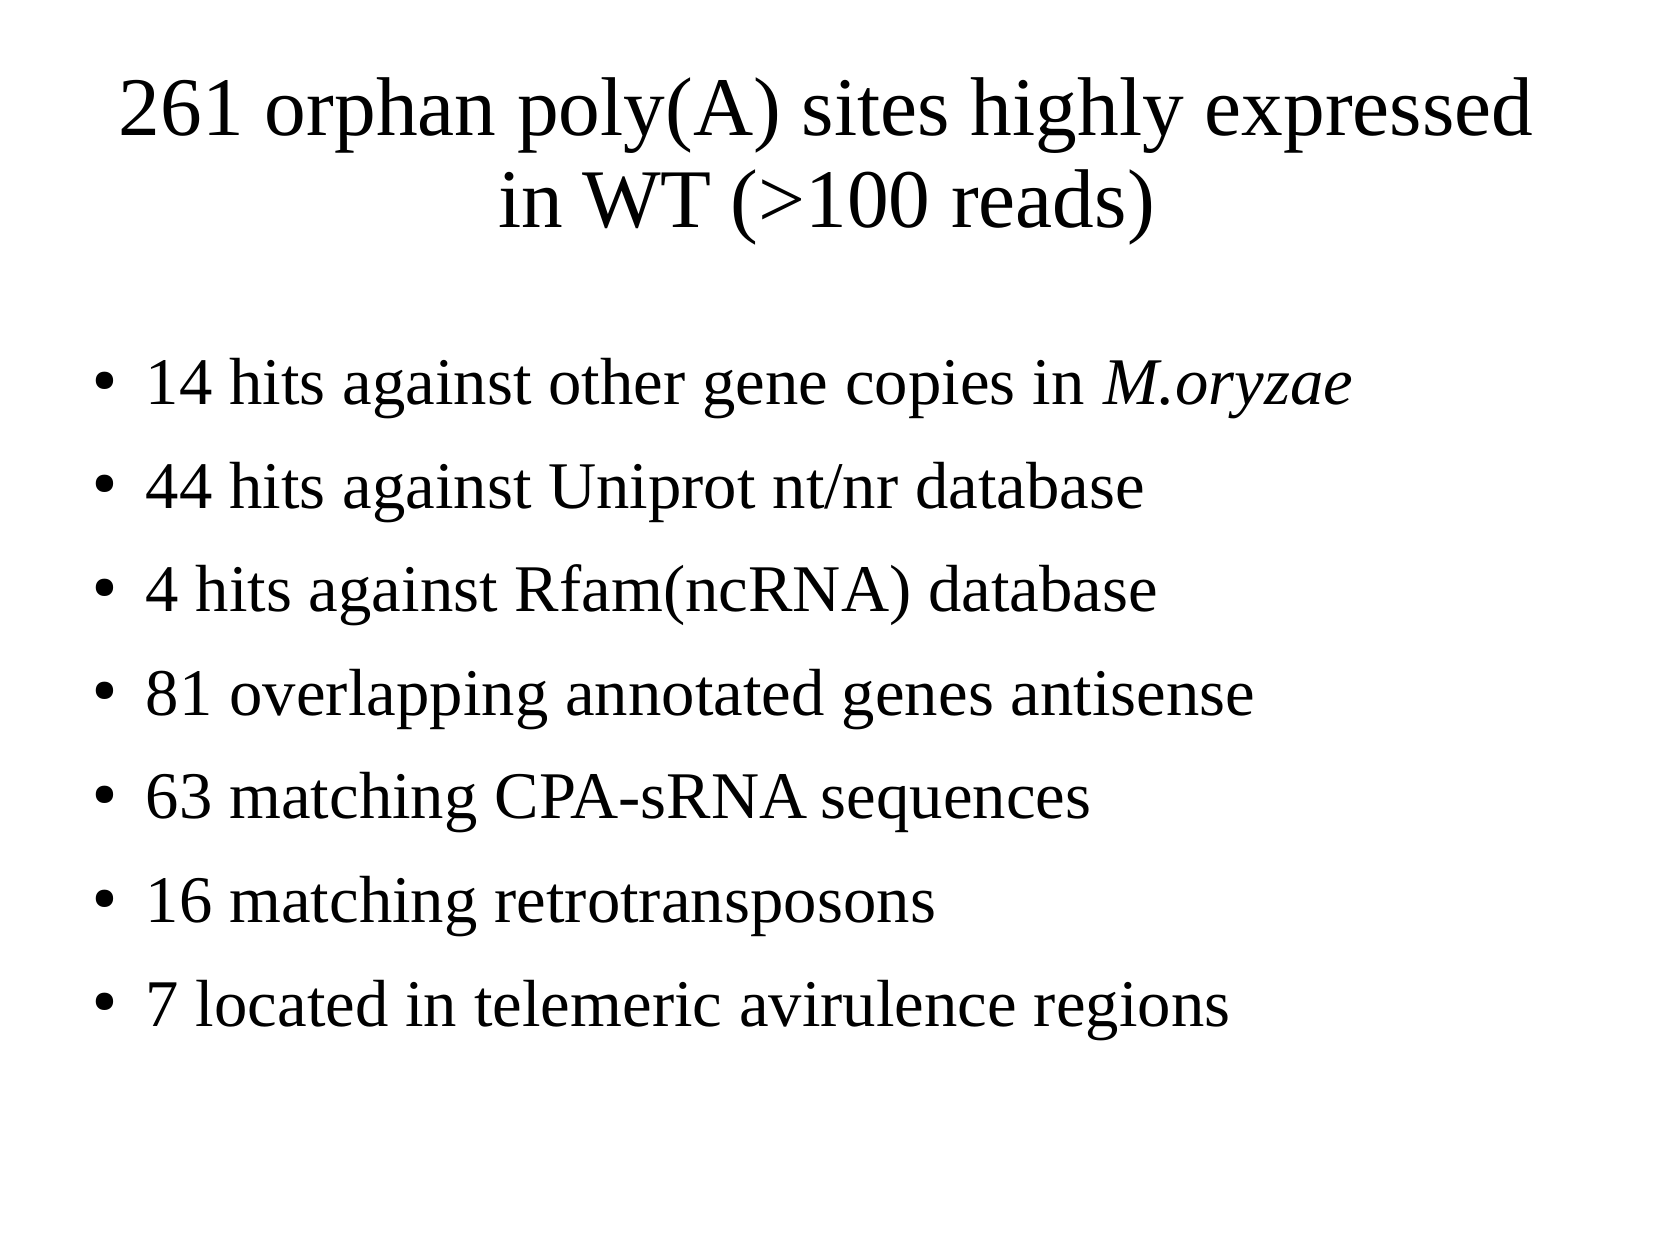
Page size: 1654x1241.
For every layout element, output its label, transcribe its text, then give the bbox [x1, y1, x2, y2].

list 14 hits against other gene copies in M.oryzae 44 hits against Uniprot nt/nr database 4 hits against Rfam(ncRNA) database 81 overlapping annotated genes antisense 63 matching CPA-sRNA sequences 16 matching retrotransposons 7 located in telemeric avirulence regions [75, 345, 1564, 1216]
title 261 orphan poly(A) sites highly expressed in WT (>100 reads) [82, 49, 1571, 257]
